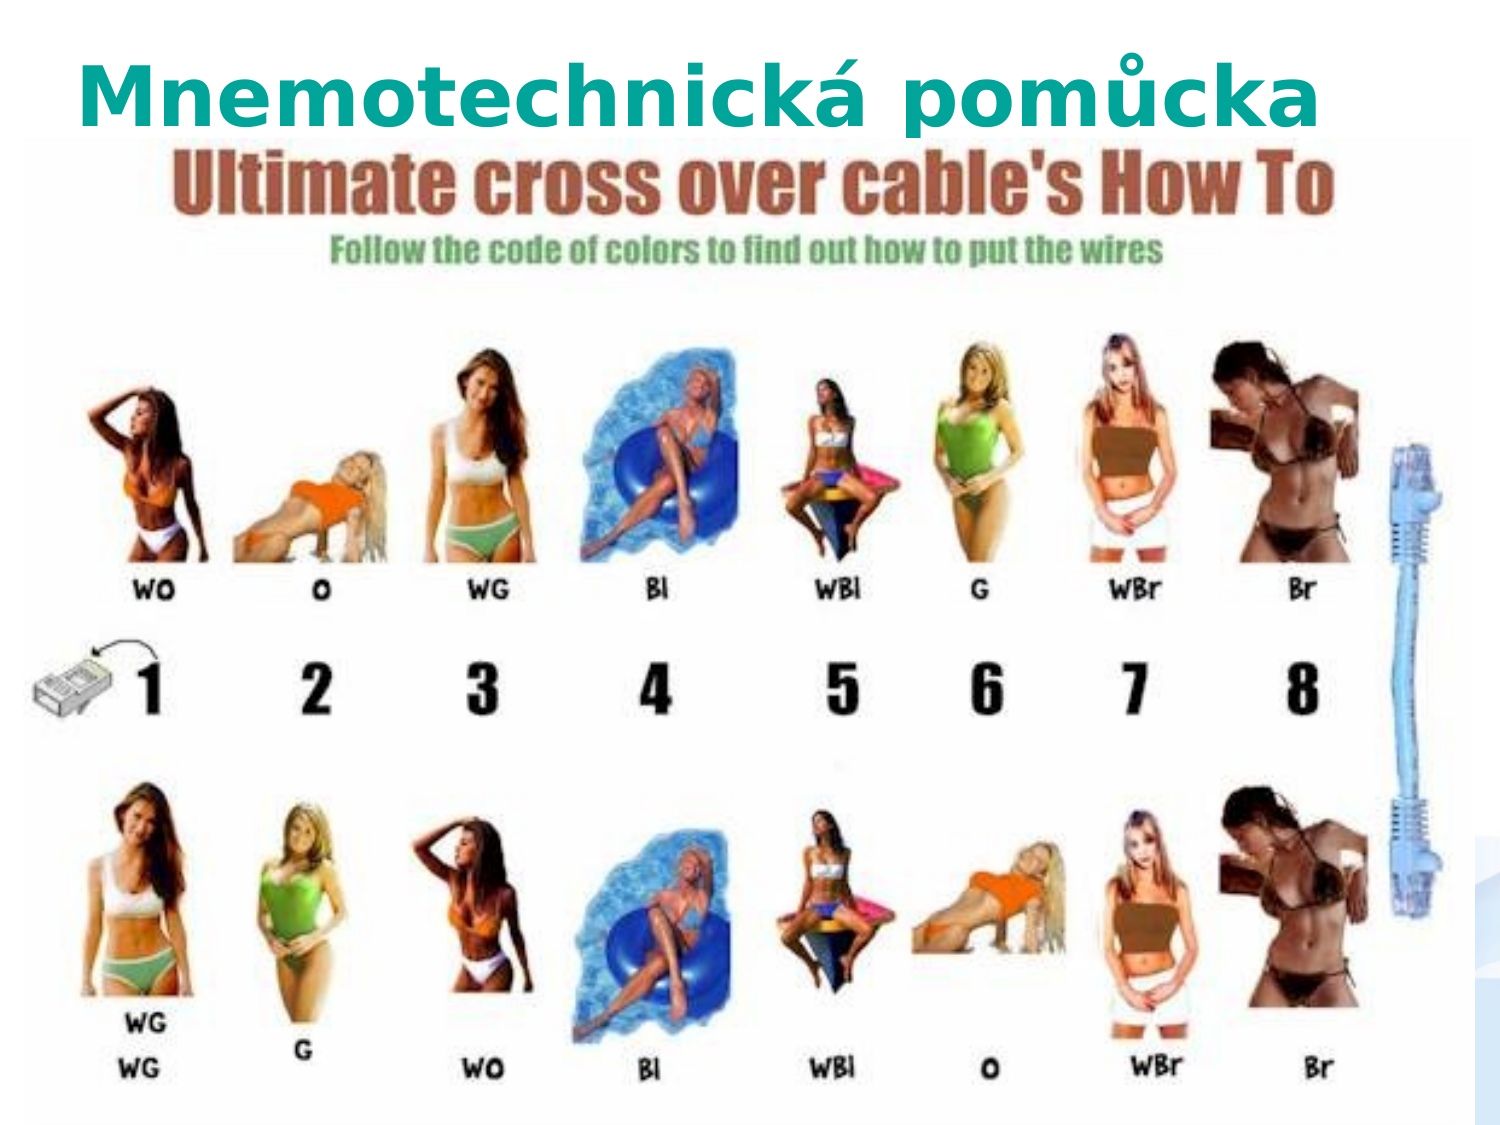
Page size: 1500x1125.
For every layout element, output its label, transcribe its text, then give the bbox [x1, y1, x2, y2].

picture [0, 0, 1500, 1125]
title Mnemotechnická pomůcka [75, 0, 1426, 138]
